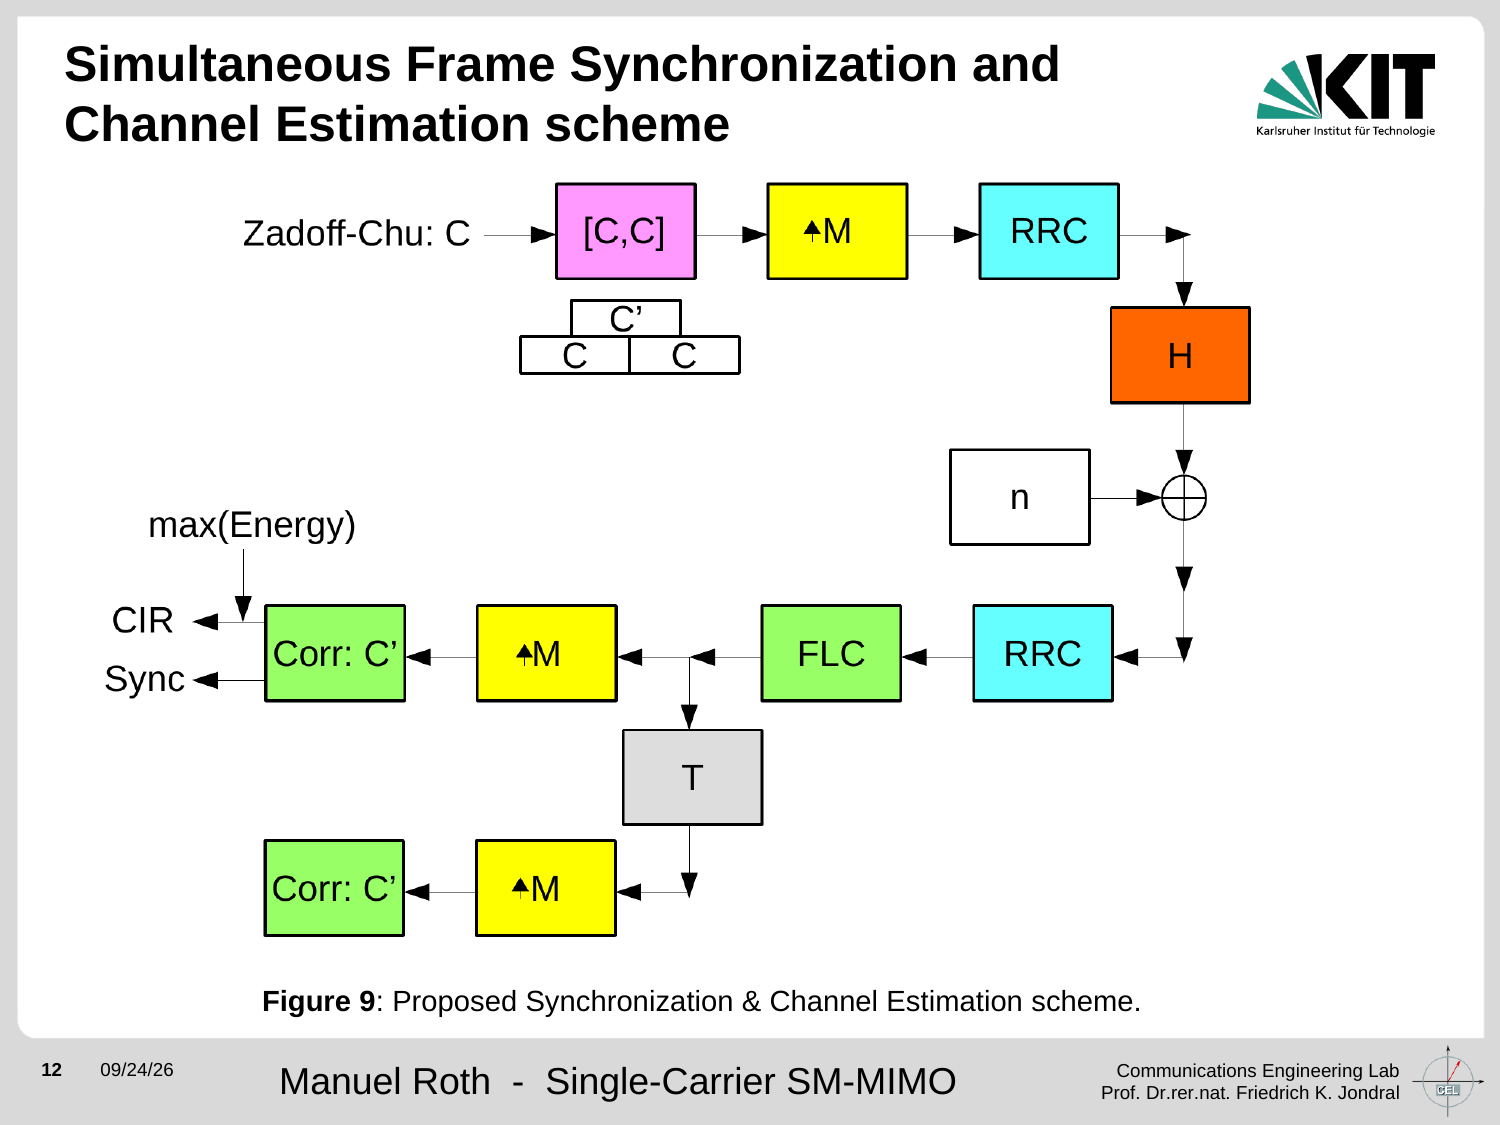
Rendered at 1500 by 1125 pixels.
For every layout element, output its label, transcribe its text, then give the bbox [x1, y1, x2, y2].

picture [0, 0, 1500, 1125]
title Simultaneous Frame Synchronization and Channel Estimation scheme [64, 31, 1198, 152]
text_box Figure 9: Proposed Synchronization & Channel Estimation scheme. [135, 975, 1186, 1025]
